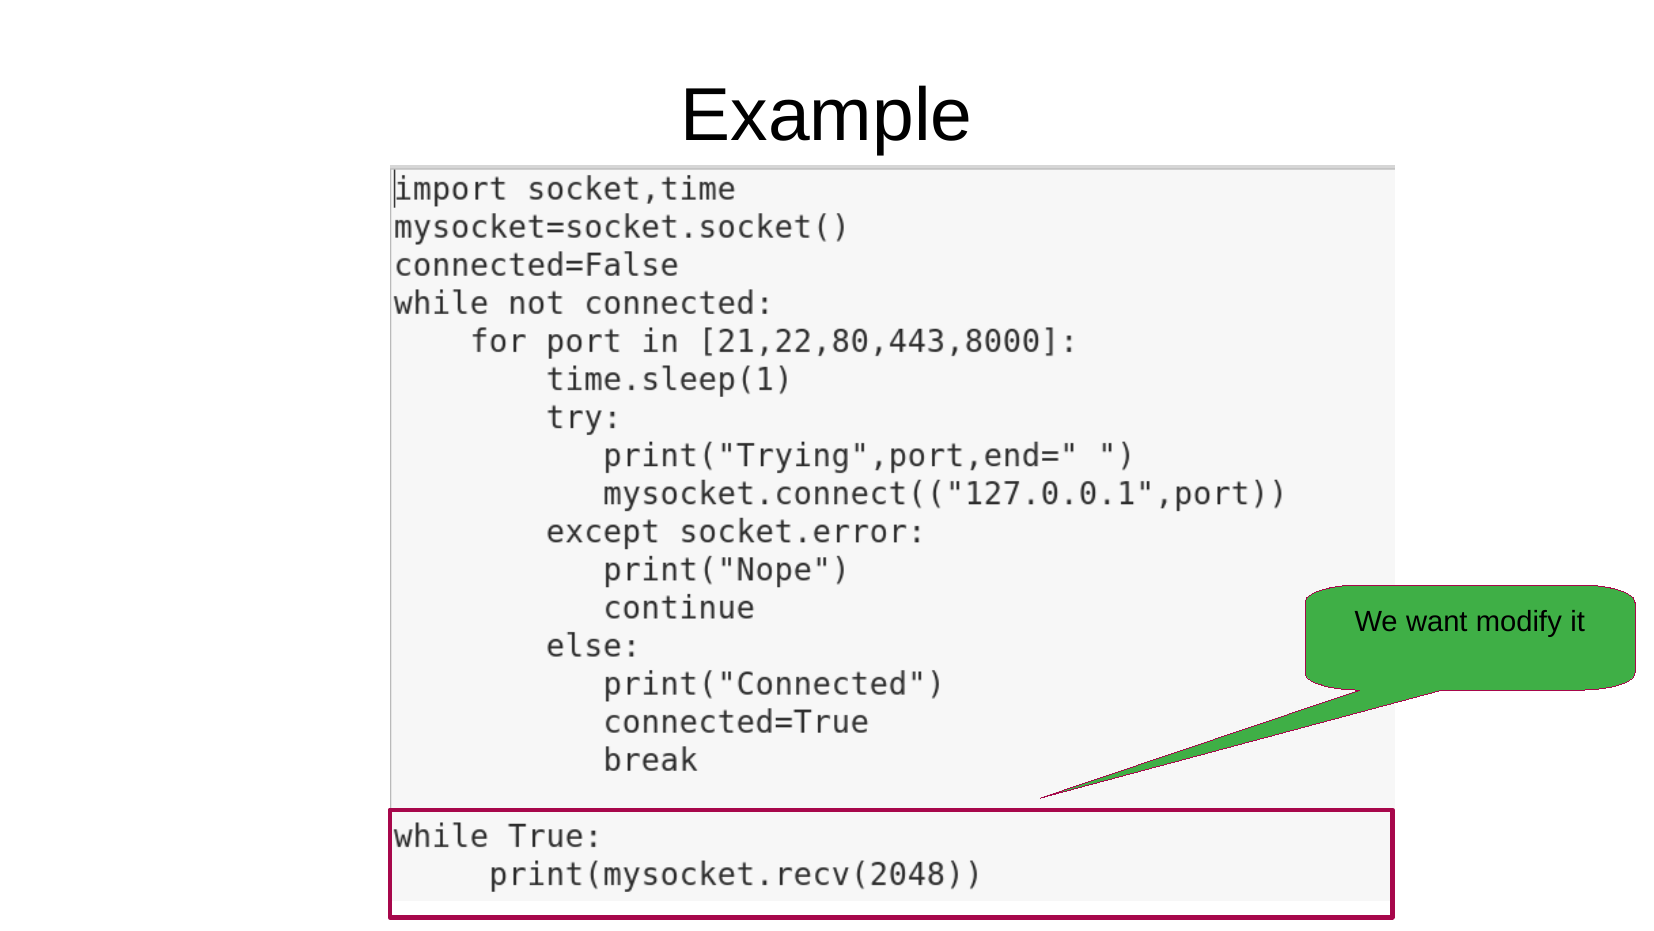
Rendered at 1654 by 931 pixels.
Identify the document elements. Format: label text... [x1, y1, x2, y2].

title Example [82, 37, 1571, 193]
text_box [389, 809, 1393, 918]
picture [389, 165, 1396, 901]
text_box We want modify it [1040, 585, 1636, 799]
